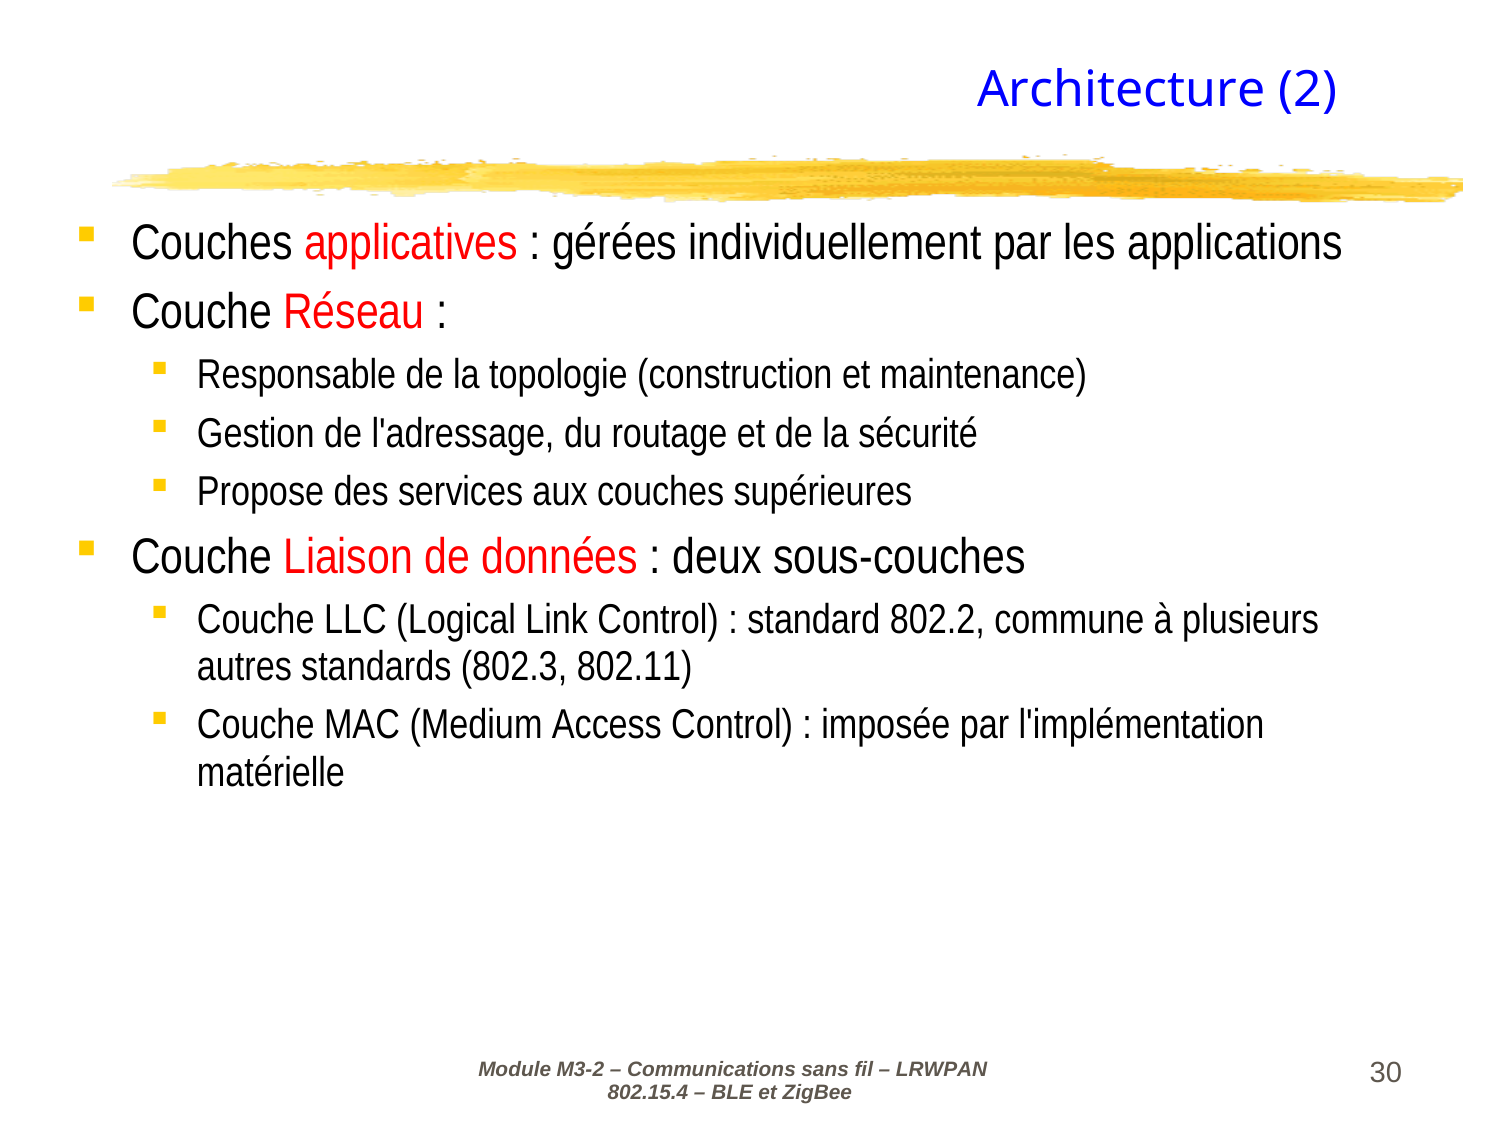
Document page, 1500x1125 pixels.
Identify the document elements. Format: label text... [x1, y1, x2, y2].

title Architecture (2) [62, 37, 1338, 138]
list Couches applicatives : gérées individuellement par les applications Couche Réseau : Responsable de la topologie (construction et maintenance) Gestion de l'adressage, du routage et de la sécurité Propose des services aux couches supérieures Couche Liaison de données : deux sous-couches Couche LLC (Logical Link Control) : standard 802.2, commune à plusieurs autres standards (802.3, 802.11) Couche MAC (Medium Access Control) : imposée par l'implémentation matérielle [74, 212, 1417, 801]
picture [112, 149, 1463, 213]
